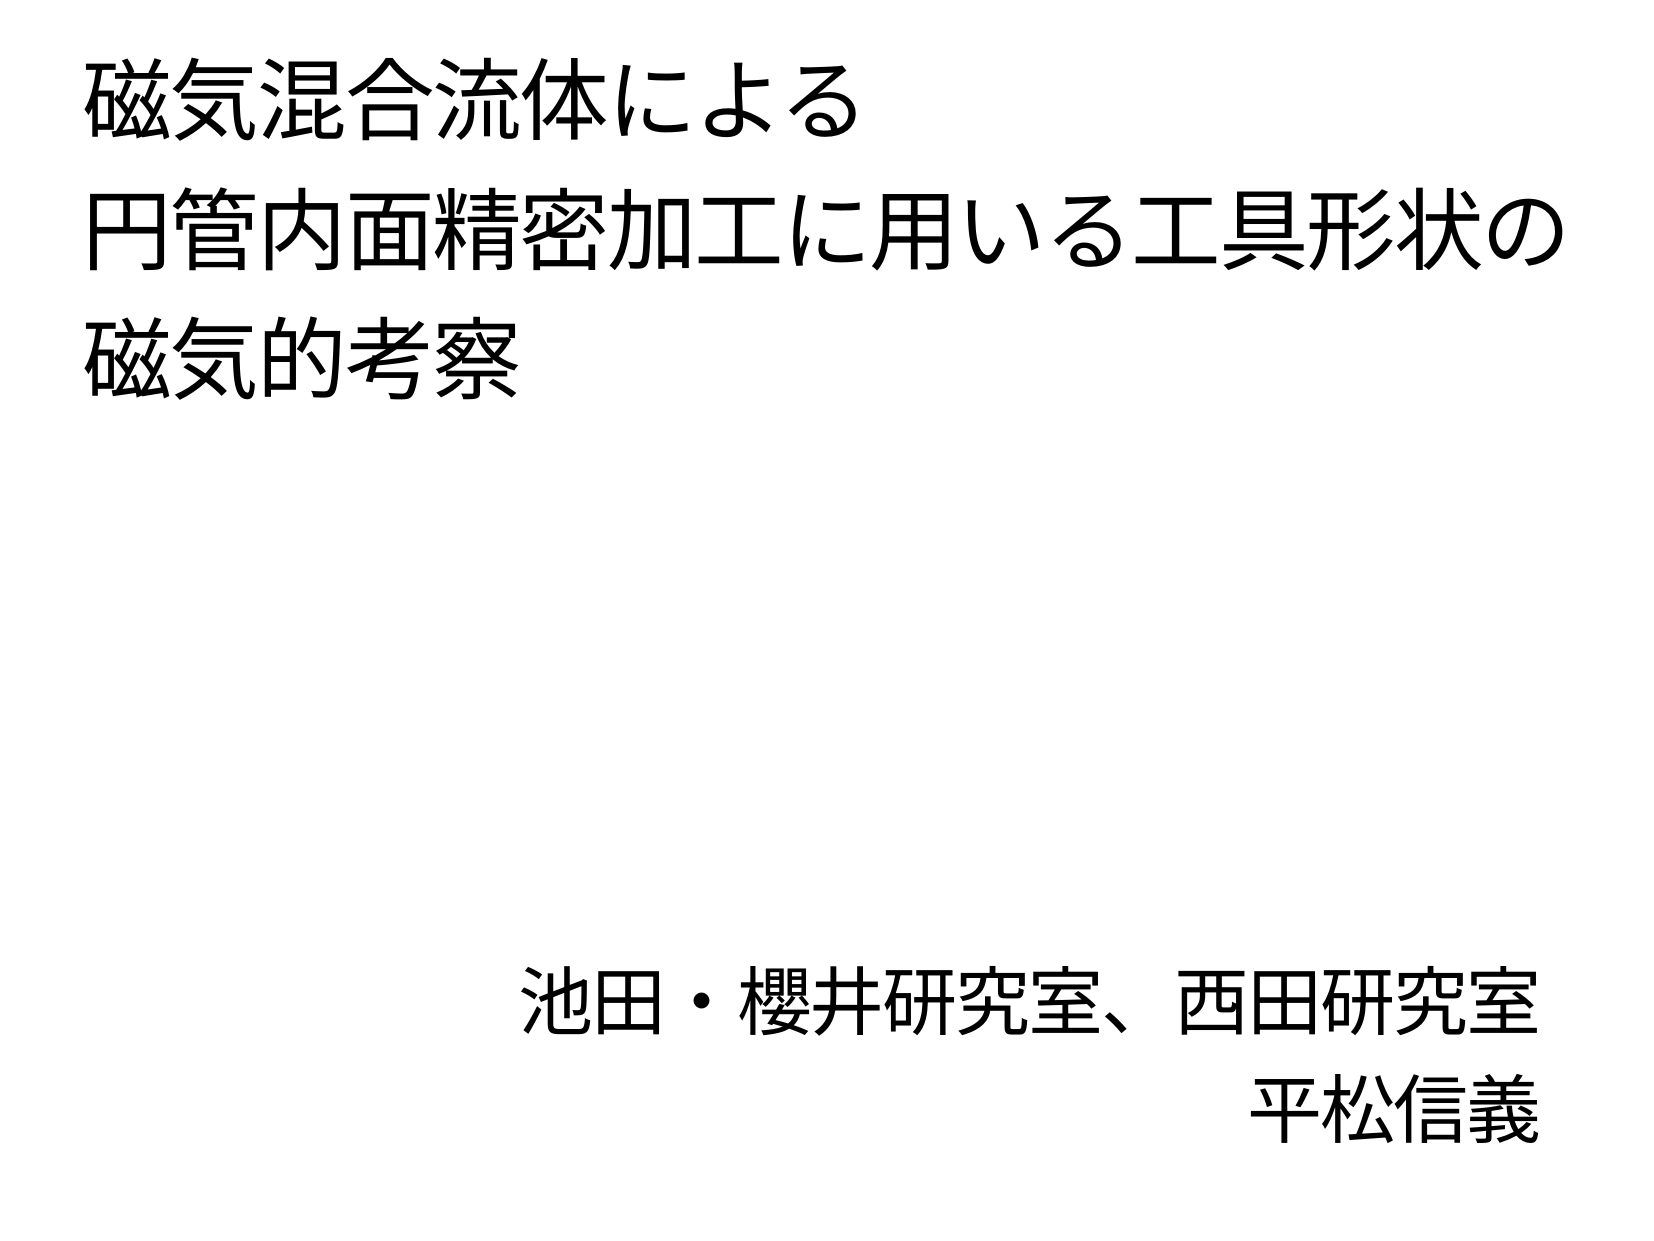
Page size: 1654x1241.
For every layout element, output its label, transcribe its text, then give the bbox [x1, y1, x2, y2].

subtitle 池田・櫻井研究室、西田研究室 平松信義 [218, 926, 1542, 1176]
title 磁気混合流体による 円管内面精密加工に用いる工具形状の 磁気的考察 [82, 35, 1642, 414]
